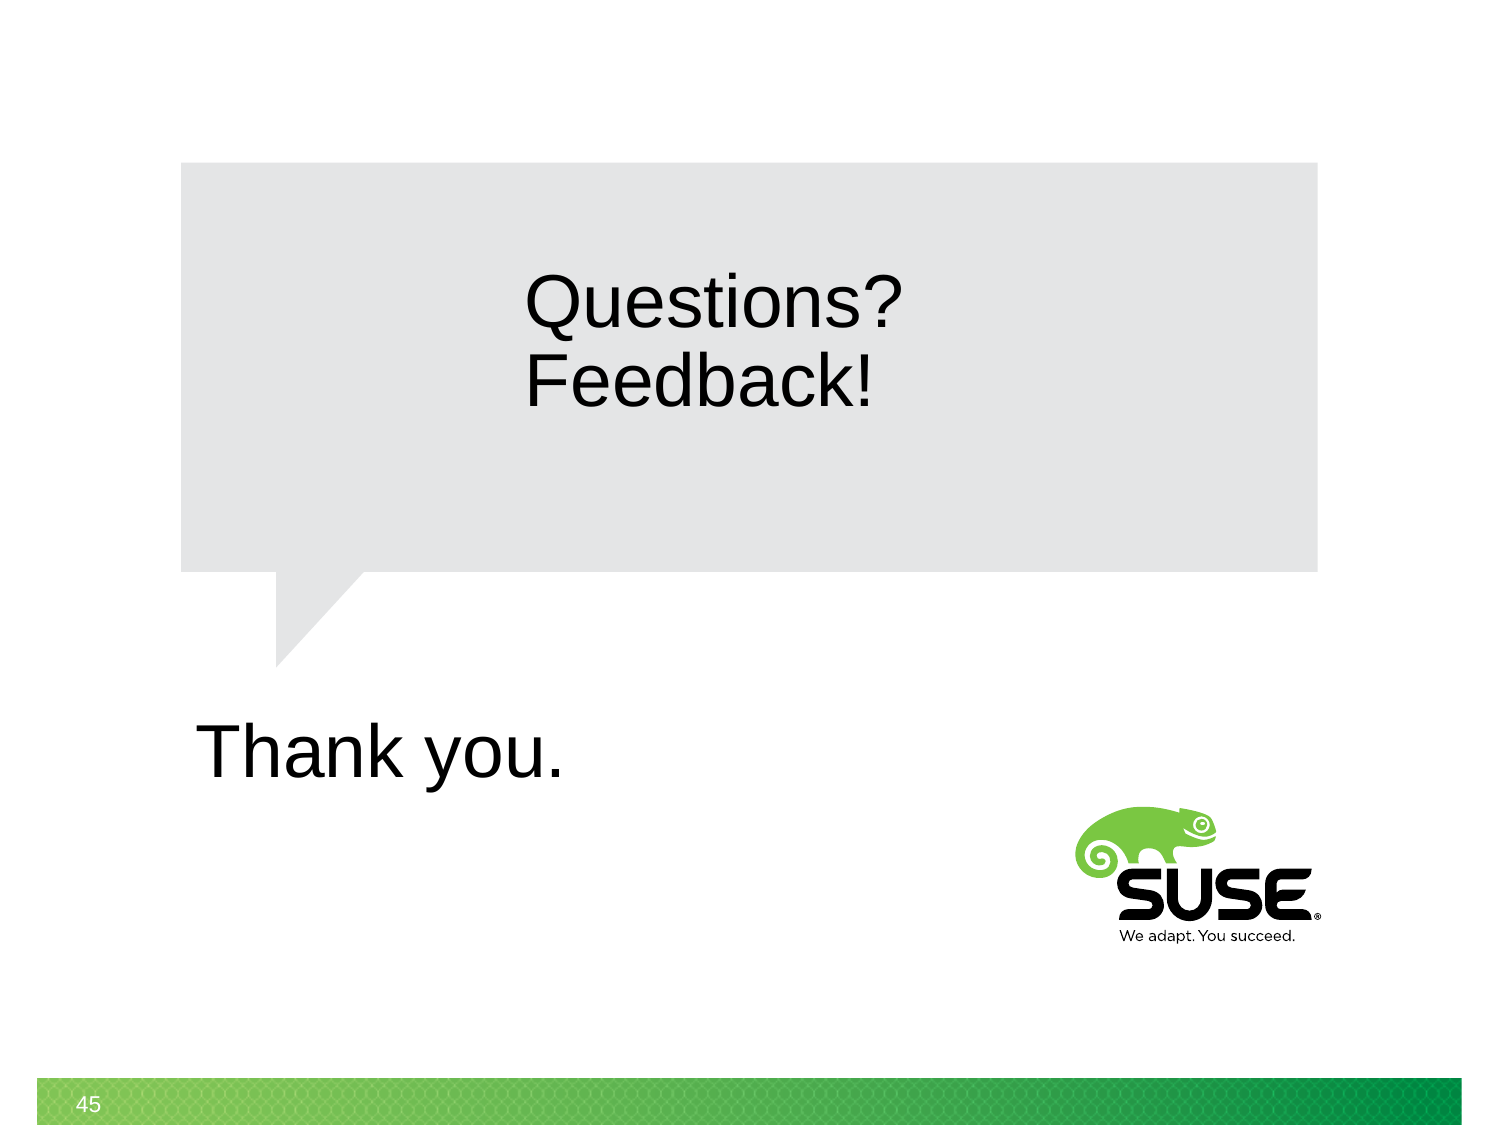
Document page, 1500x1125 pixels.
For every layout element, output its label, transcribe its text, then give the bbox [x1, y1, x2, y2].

picture [37, 1078, 1462, 1125]
text_box Questions? Feedback! [510, 258, 1001, 430]
